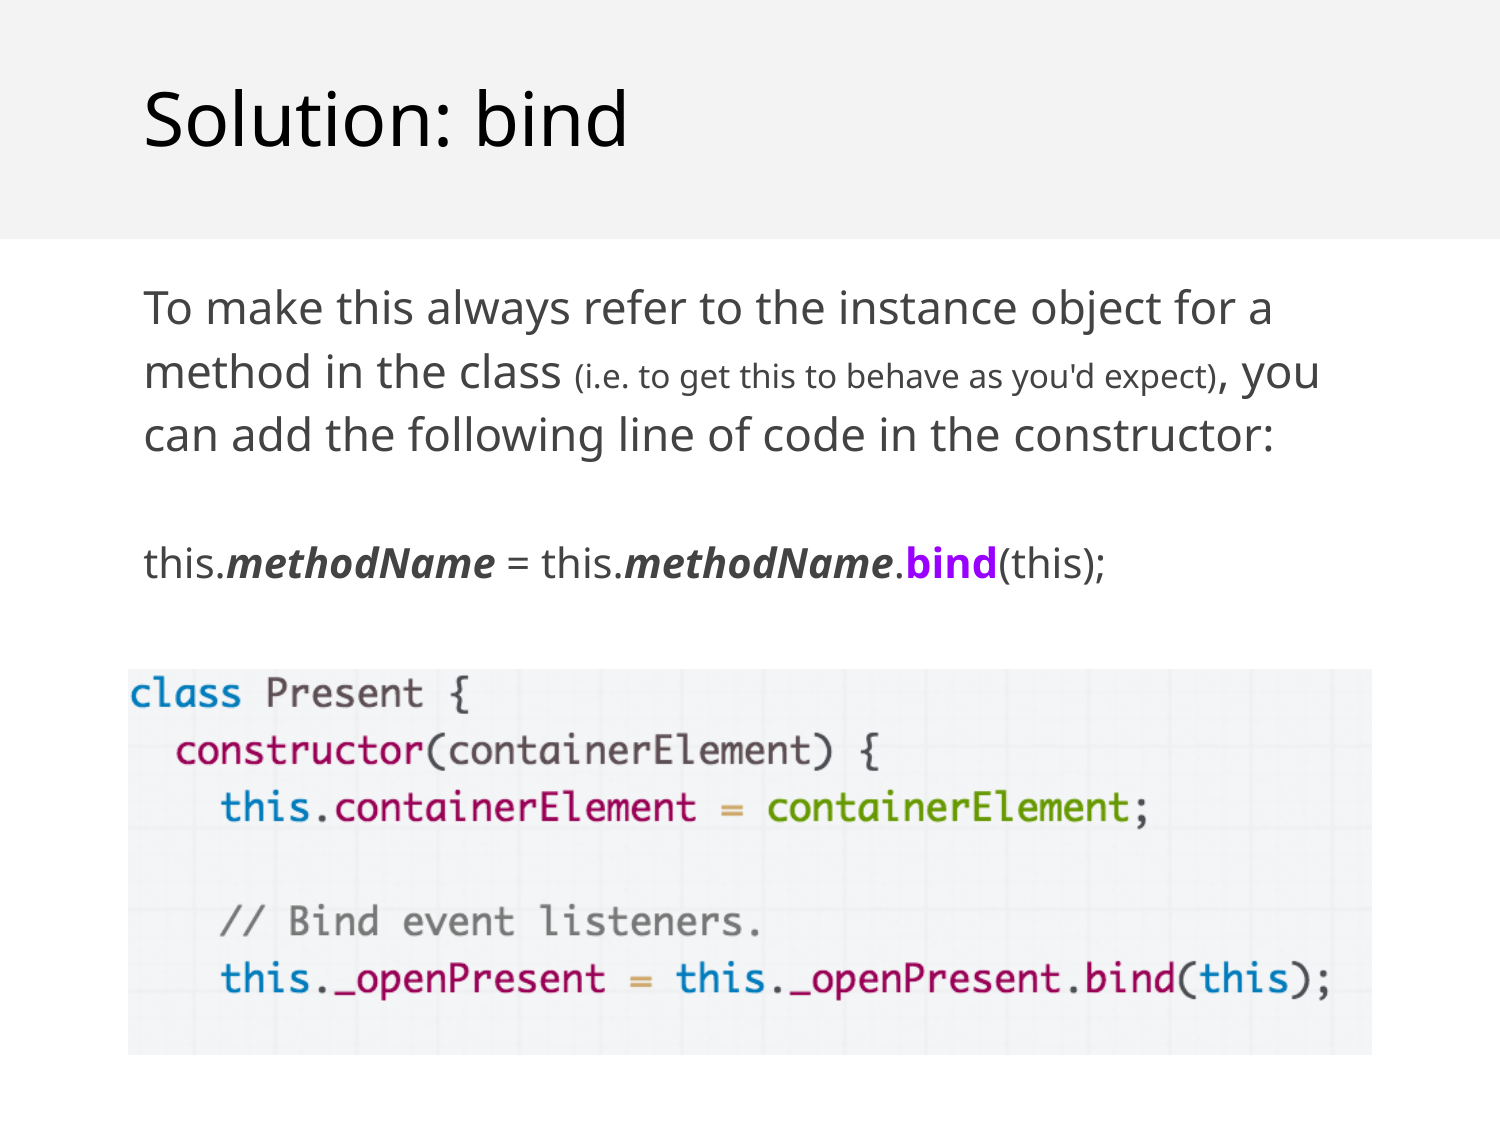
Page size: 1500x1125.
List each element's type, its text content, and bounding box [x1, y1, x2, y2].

picture [128, 669, 1372, 1055]
title Solution: bind [128, 56, 1372, 183]
list To make this always refer to the instance object for a method in the class (i.e. to get this to behave as you'd expect), you can add the following line of code in the constructor: this.methodName = this.methodName.bind(this); [128, 255, 1372, 669]
